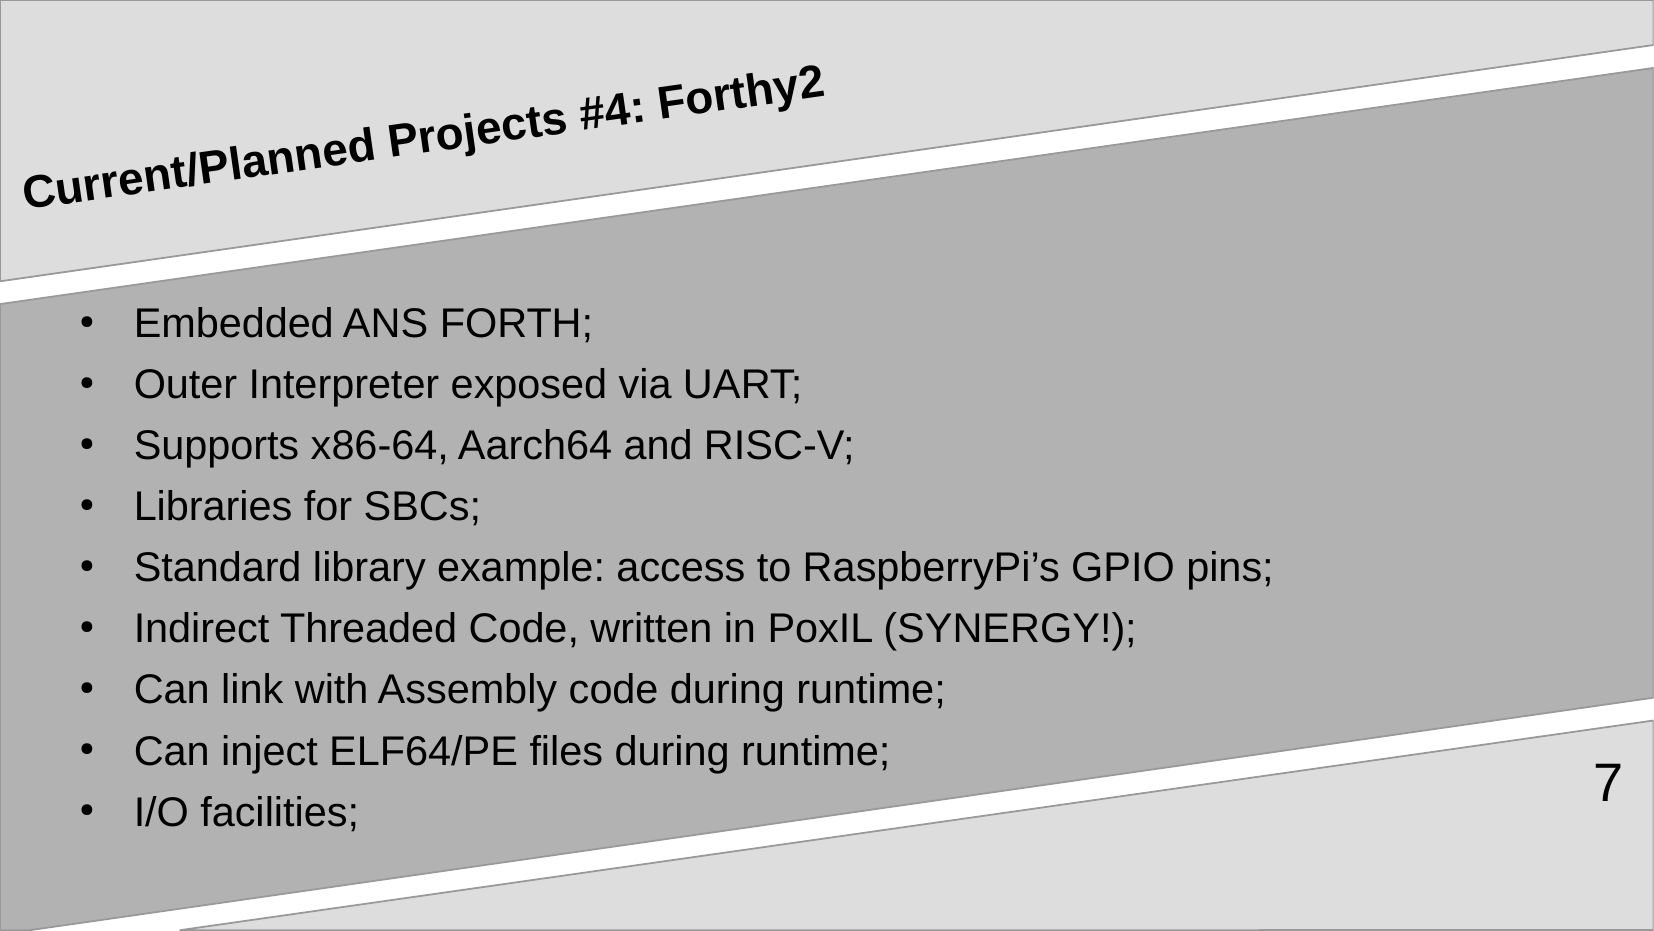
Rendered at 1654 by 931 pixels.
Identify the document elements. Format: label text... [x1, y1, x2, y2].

title Current/Planned Projects #4: Forthy2 [11, 0, 1496, 272]
list Embedded ANS FORTH; Outer Interpreter exposed via UART; Supports x86-64, Aarch64 and RISC-V; Libraries for SBCs; Standard library example: access to RaspberryPi’s GPIO pins; Indirect Threaded Code, written in PoxIL (SYNERGY!); Can link with Assembly code during runtime; Can inject ELF64/PE files during runtime; I/O facilities; [75, 300, 1531, 840]
